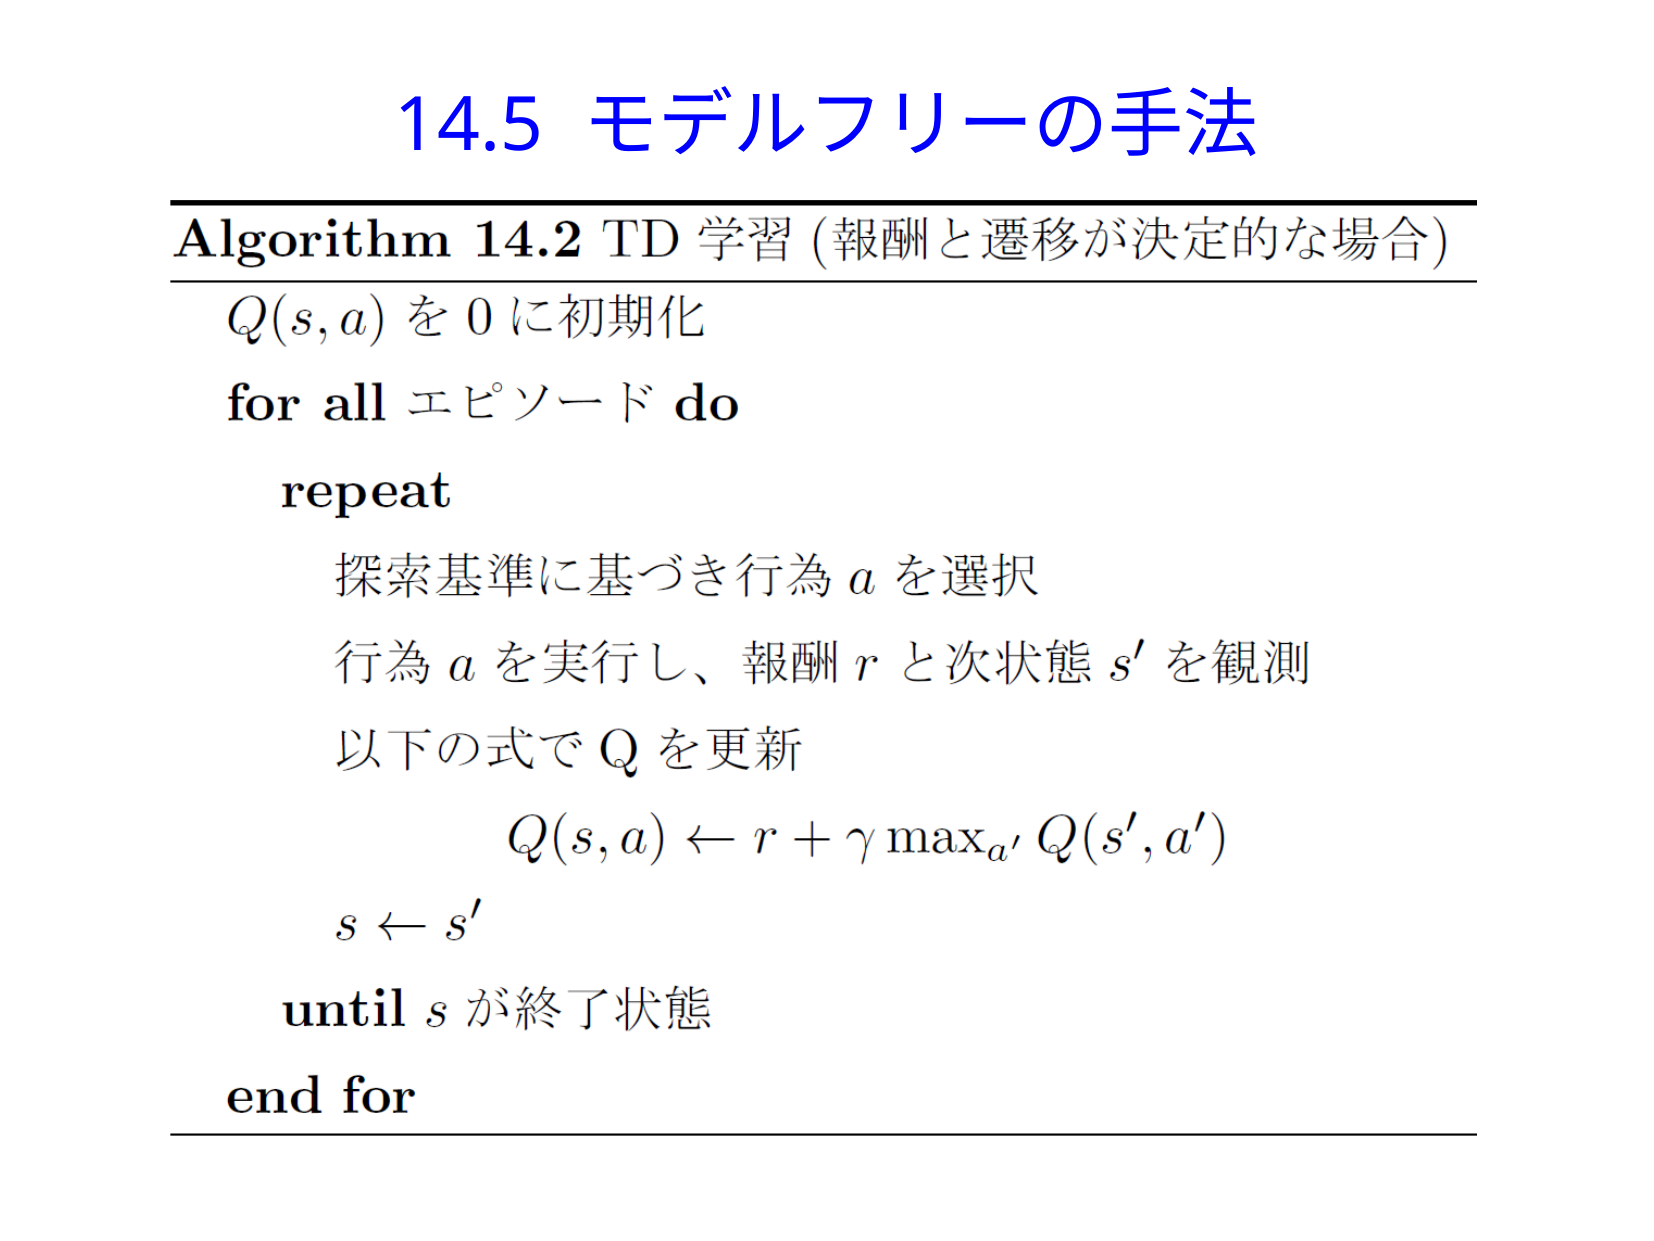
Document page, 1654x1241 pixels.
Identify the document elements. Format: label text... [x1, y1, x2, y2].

picture [153, 186, 1477, 1165]
title 14.5 モデルフリーの手法 [82, 59, 1571, 183]
